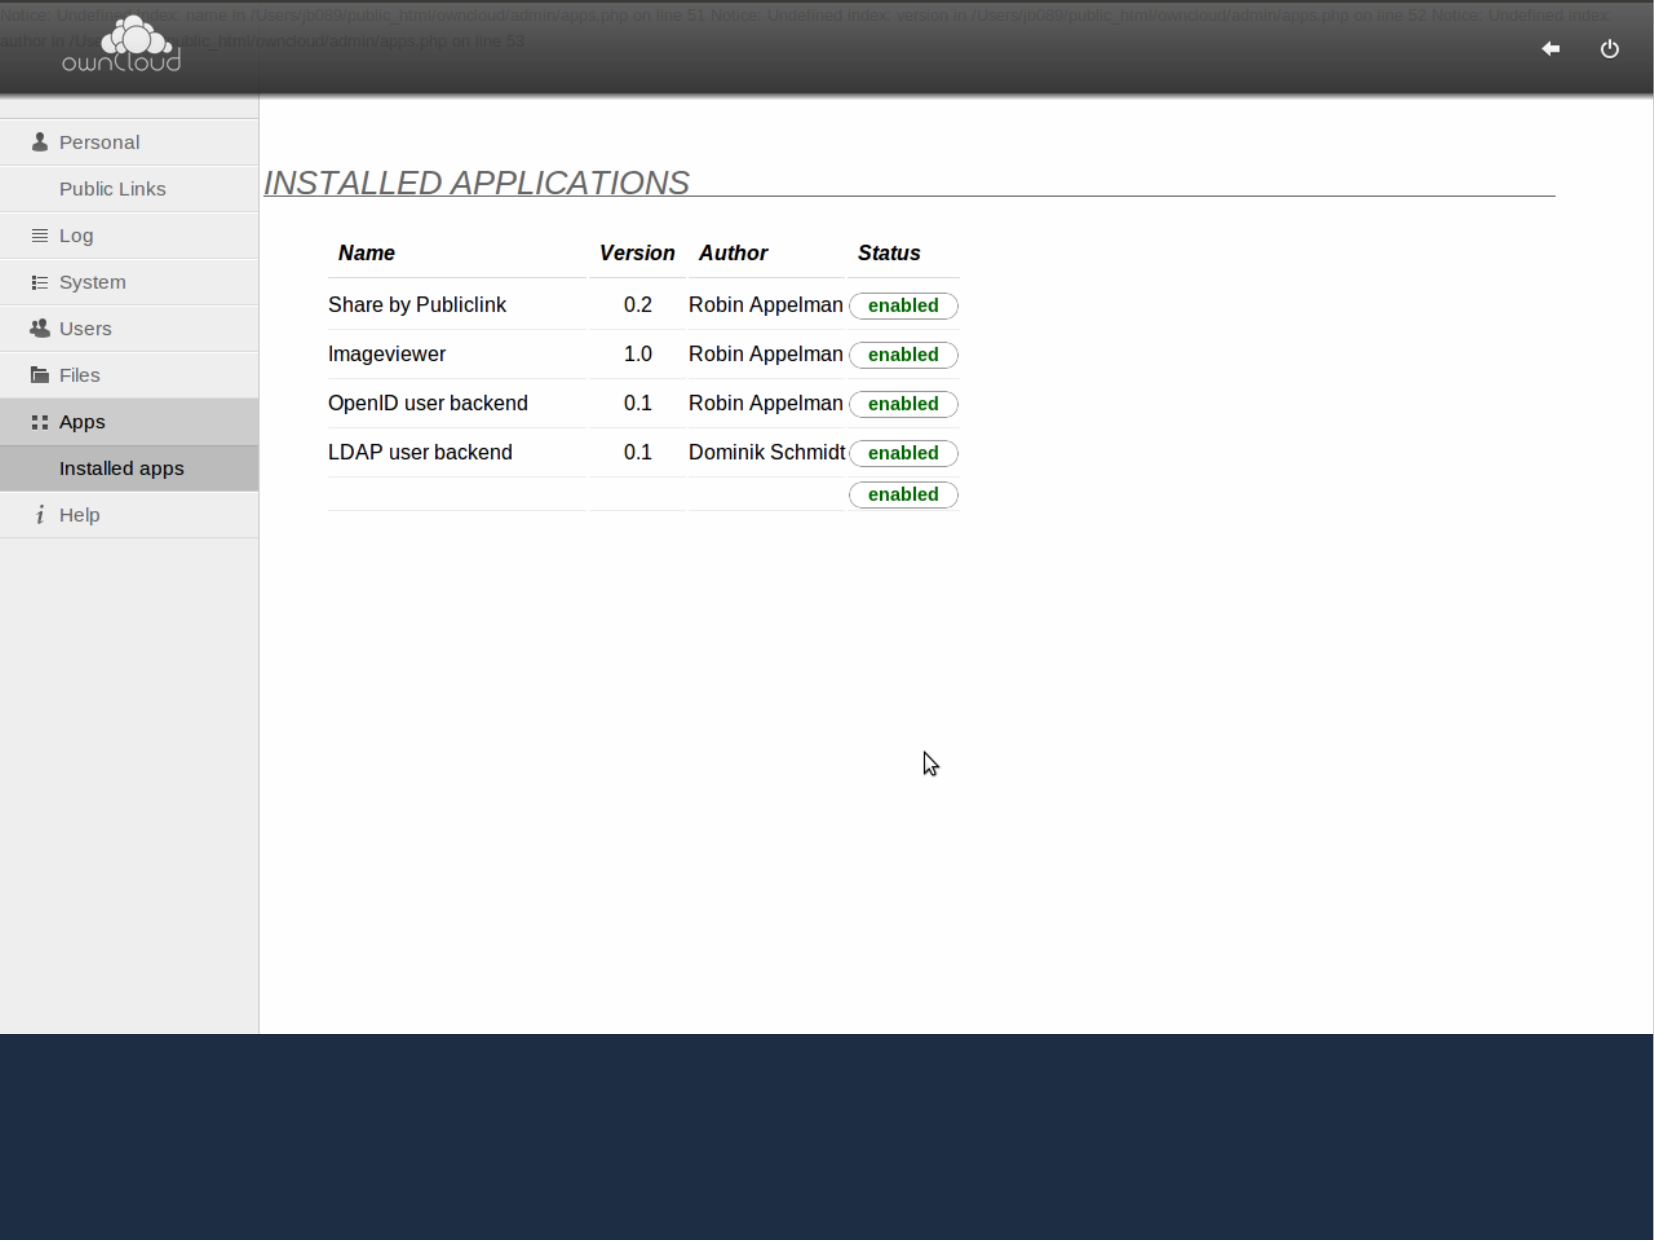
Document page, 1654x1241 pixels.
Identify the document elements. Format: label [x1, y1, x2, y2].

picture [0, 0, 1654, 1034]
